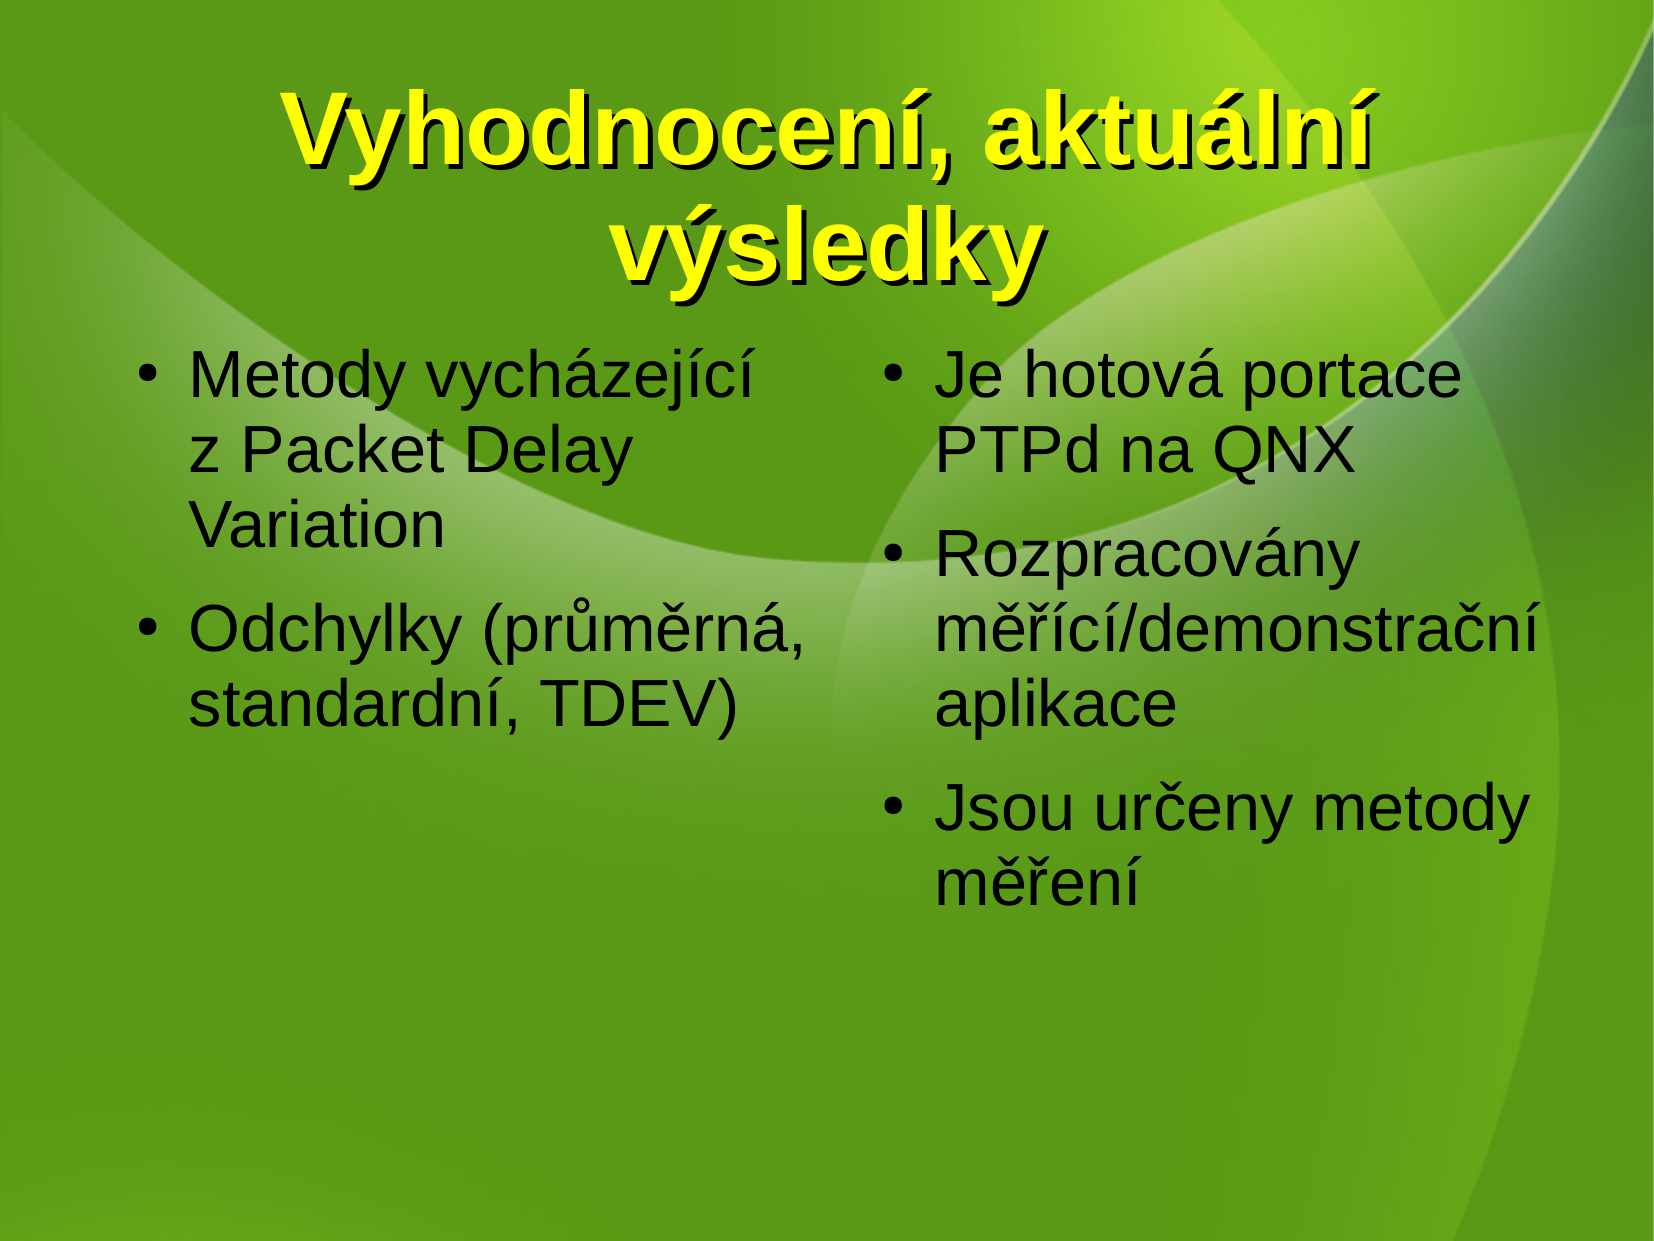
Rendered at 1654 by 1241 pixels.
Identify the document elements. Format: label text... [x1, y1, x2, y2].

title Vyhodnocení, aktuální výsledky [122, 54, 1531, 320]
list Je hotová portace PTPd na QNX Rozpracovány měřící/demonstrační aplikace Jsou určeny metody měření [863, 337, 1574, 1057]
picture [0, 0, 1654, 1241]
list Metody vycházející z Packet Delay Variation Odchylky (průměrná, standardní, TDEV) [118, 337, 829, 1057]
